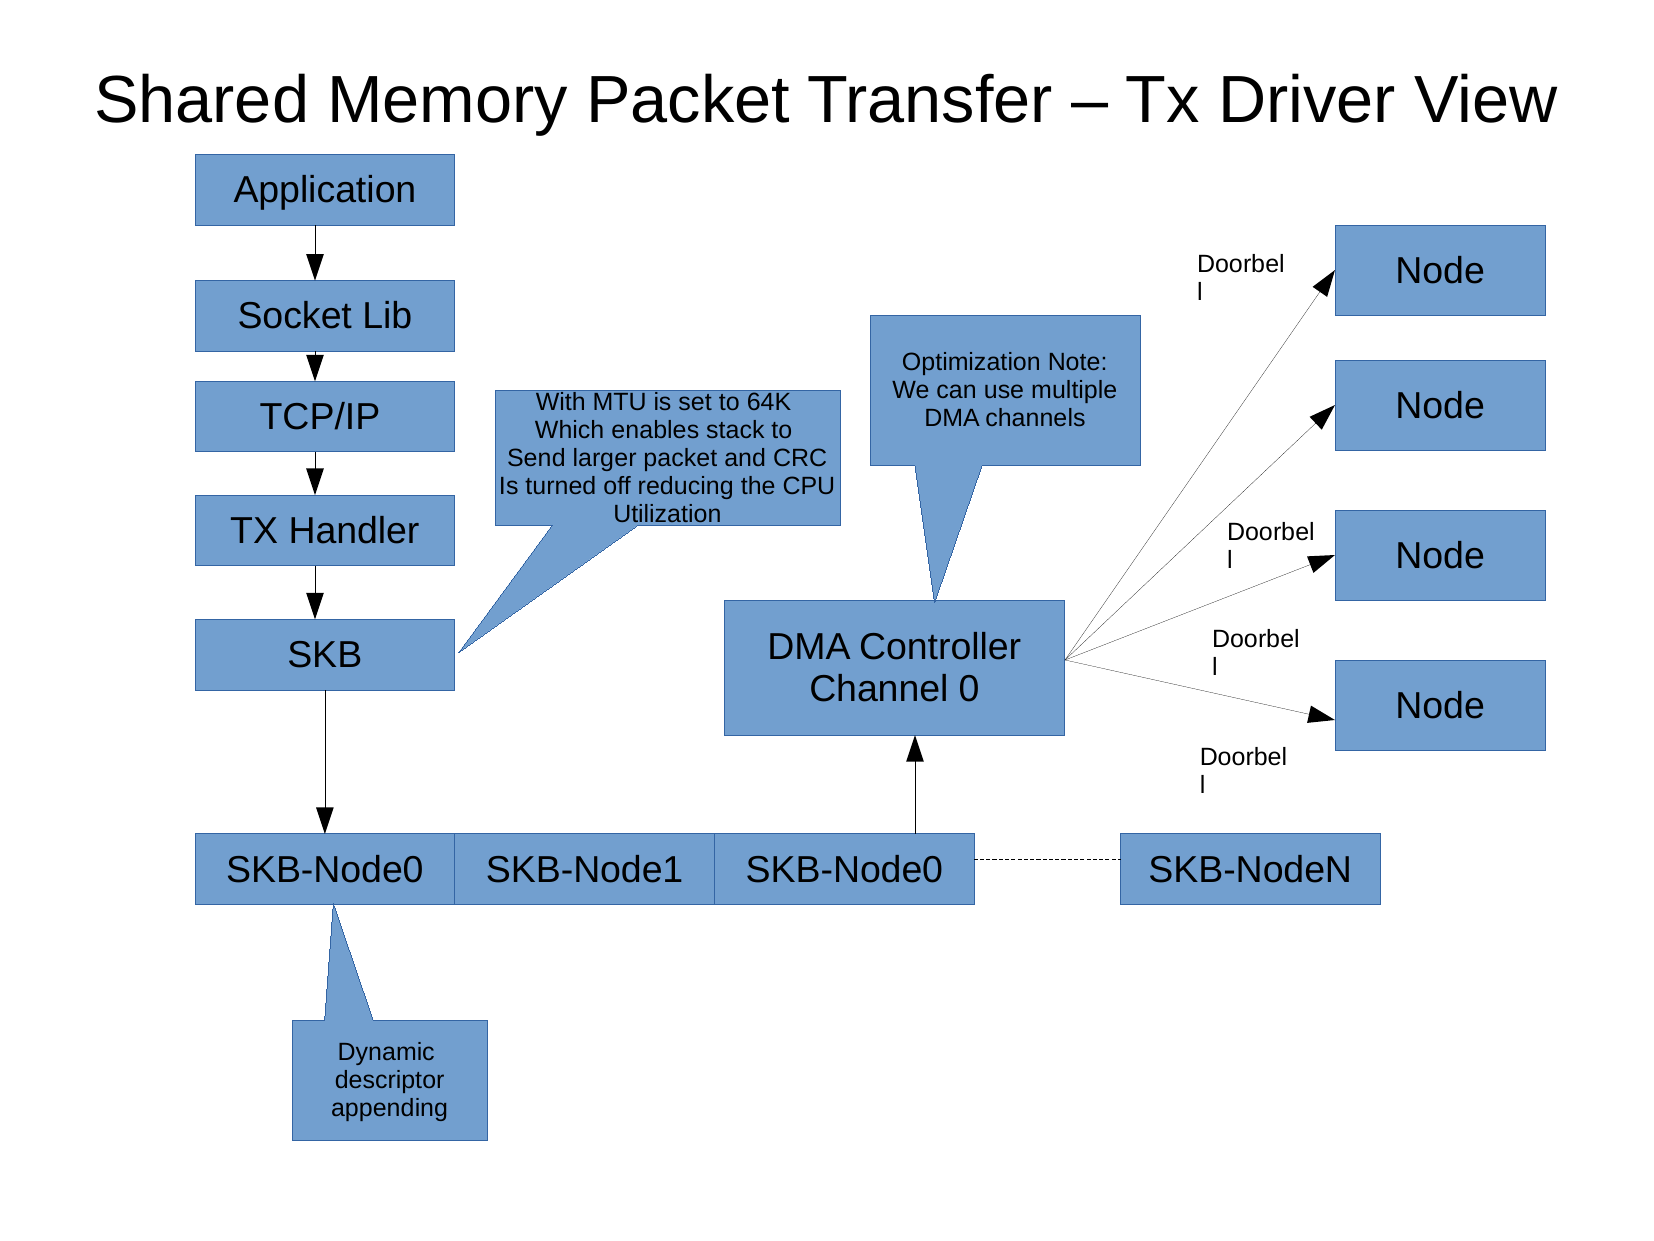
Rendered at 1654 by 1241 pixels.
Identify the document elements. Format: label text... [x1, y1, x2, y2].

text_box Node [1335, 660, 1546, 751]
text_box Doorbell [1182, 242, 1306, 286]
text_box Doorbell [1212, 510, 1336, 553]
text_box SKB-Node0 [714, 833, 975, 905]
text_box Node [1335, 510, 1546, 601]
title Shared Memory Packet Transfer – Tx Driver View [82, 49, 1571, 151]
text_box Dynamic descriptor appending [292, 903, 488, 1141]
text_box DMA Controller Channel 0 [724, 600, 1065, 736]
text_box SKB-Node1 [454, 833, 714, 905]
text_box With MTU is set to 64K Which enables stack to Send larger packet and CRC Is turned off reducing the CPU Utilization [458, 390, 841, 653]
text_box TX Handler [195, 495, 455, 566]
text_box TCP/IP [195, 381, 455, 452]
text_box SKB-Node0 [195, 833, 454, 905]
text_box Node [1335, 225, 1546, 316]
text_box SKB [195, 619, 455, 691]
text_box SKB-NodeN [1120, 833, 1381, 905]
text_box Application [195, 154, 455, 226]
text_box Socket Lib [195, 280, 455, 352]
text_box Node [1335, 360, 1546, 451]
text_box Doorbell [1185, 735, 1308, 778]
text_box Doorbell [1197, 617, 1321, 661]
text_box Optimization Note: We can use multiple DMA channels [870, 315, 1141, 603]
